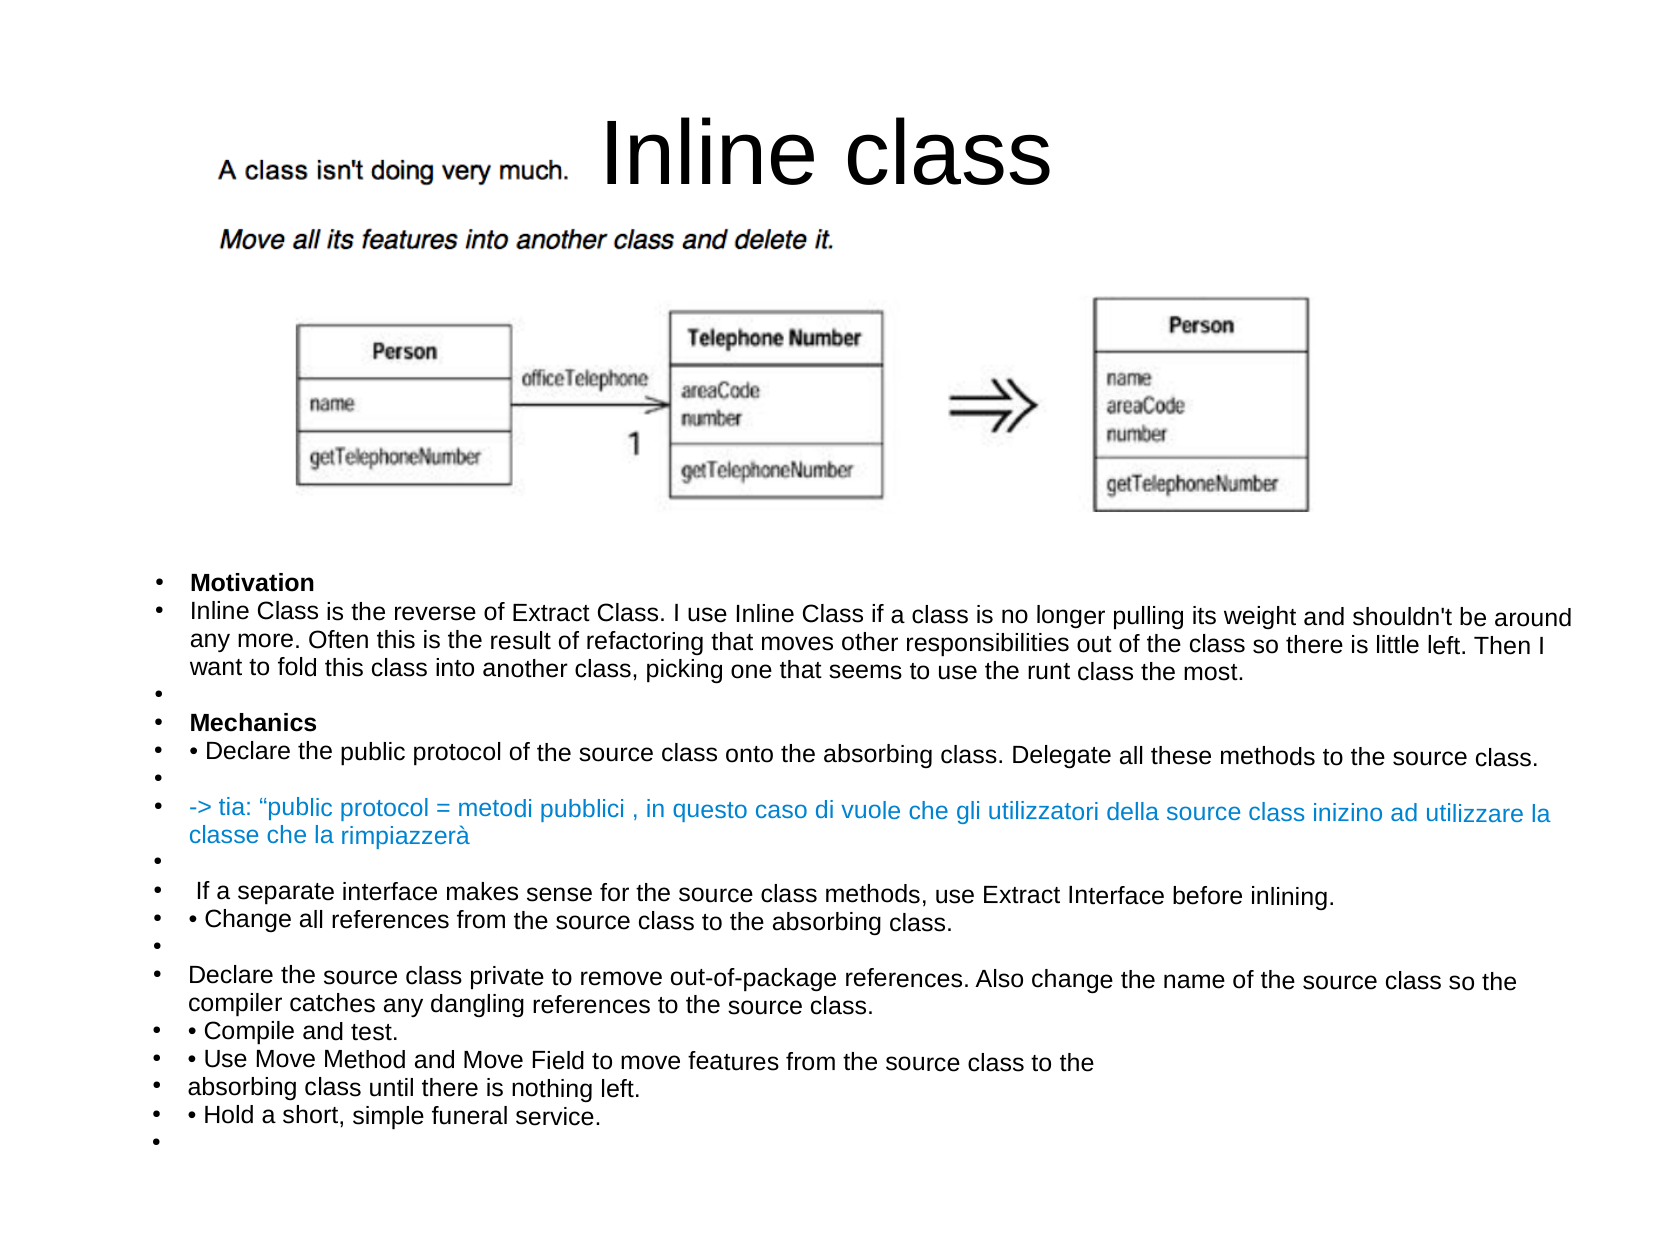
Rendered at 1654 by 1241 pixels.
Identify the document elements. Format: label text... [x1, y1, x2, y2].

title Inline class [82, 49, 1571, 257]
picture [188, 257, 1347, 540]
text_box Motivation Inline Class is the reverse of Extract Class. I use Inline Class if a class is no longer pulling its weight and shouldn't be around any more. Often this is the result of refactoring that moves other responsibilities out of the class so there is little left. Then I want to fold this class into another class, picking one that seems to use the runt class the most. Mechanics • Declare the public protocol of the source class onto the absorbing class. Delegate all these methods to the source class. -> tia: “public protocol = metodi pubblici , in questo caso di vuole che gli utilizzatori della source class inizino ad utilizzare la classe che la rimpiazzerà If a separate interface makes sense for the source class methods, use Extract Interface before inlining. • Change all references from the source class to the absorbing class. Declare the source class private to remove out-of-package references. Also change the name of the source class so the compiler catches any dangling references to the source class. • Compile and test. • Use Move Method and Move Field to move features from the source class to the absorbing class until there is nothing left. • Hold a short, simple funeral service. [116, 570, 1584, 1162]
